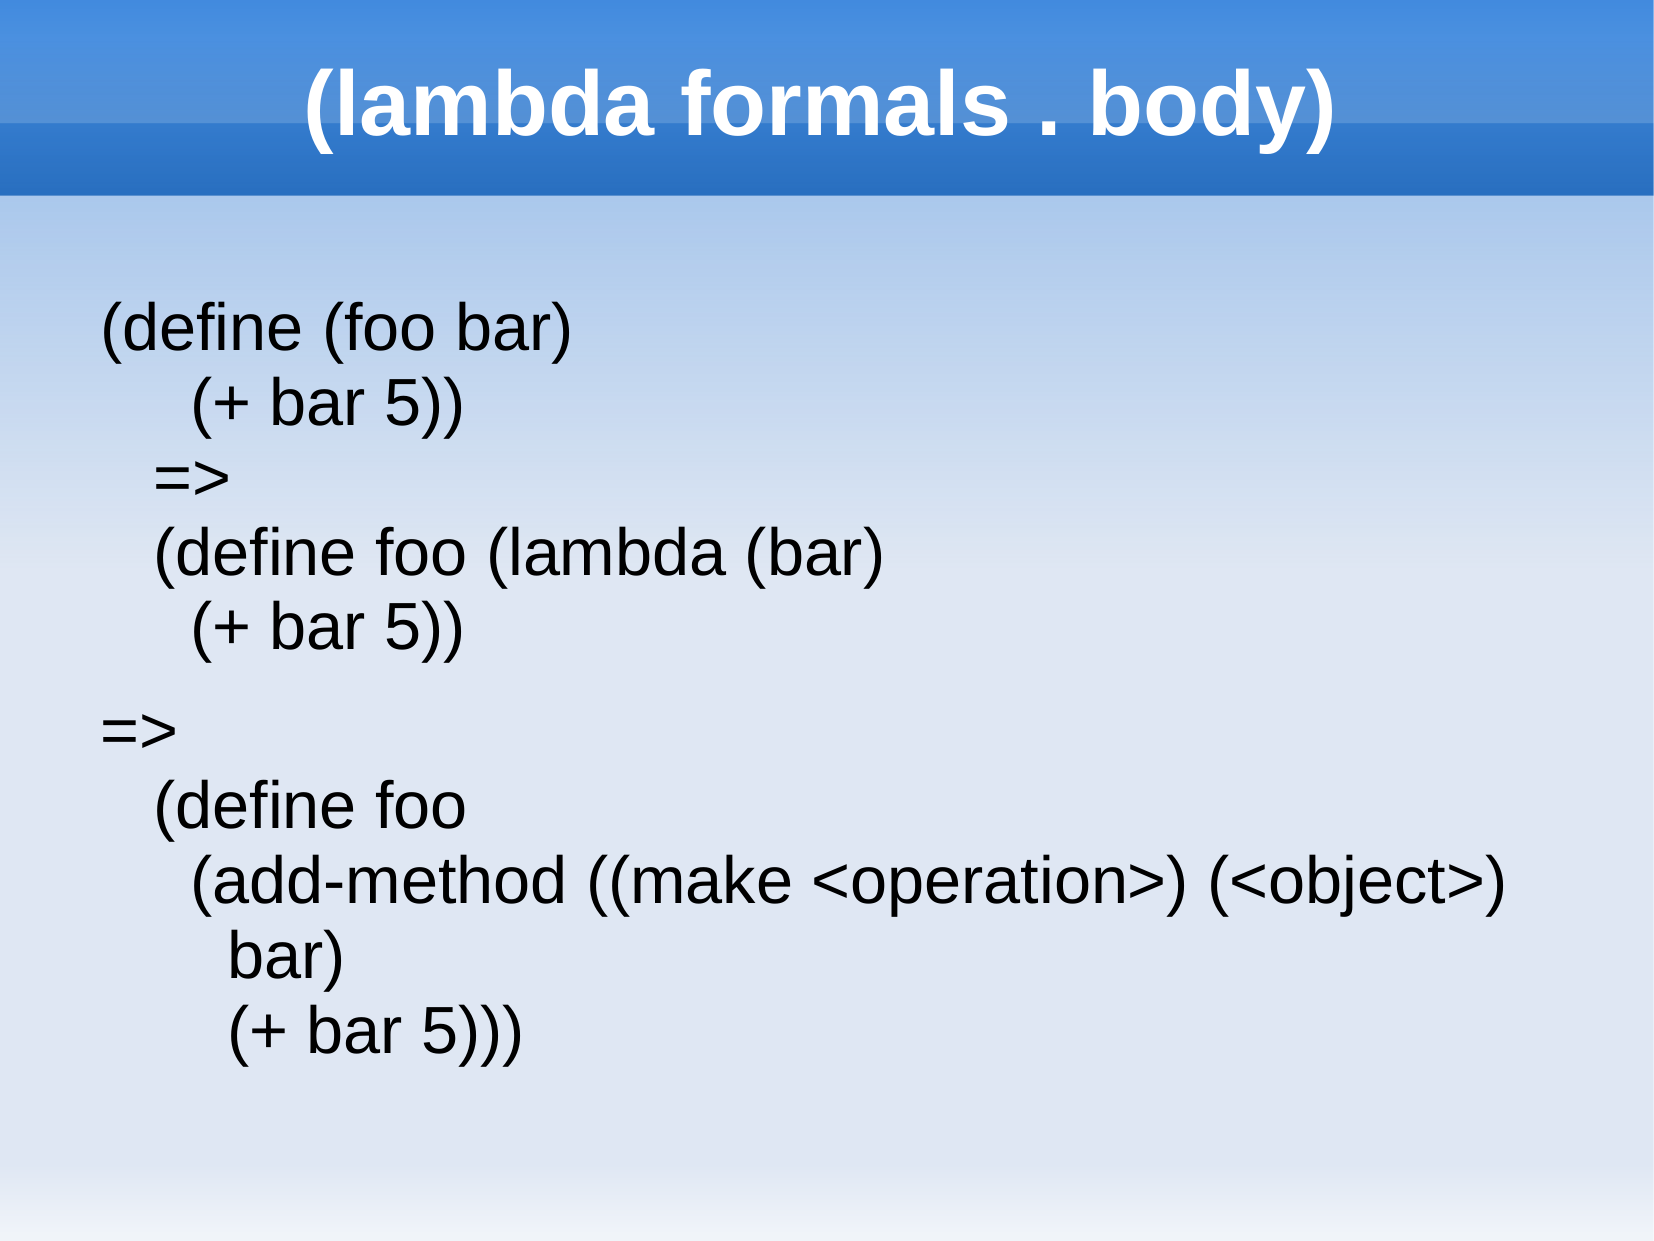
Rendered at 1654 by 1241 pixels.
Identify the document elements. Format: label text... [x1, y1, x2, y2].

list (define (foo bar) (+ bar 5)) => (define foo (lambda (bar) (+ bar 5)) => (define foo (add-method ((make <operation>) (<object>) bar) (+ bar 5))) [82, 290, 1571, 1094]
title (lambda formals . body) [76, 7, 1565, 200]
picture [0, 0, 1654, 1241]
